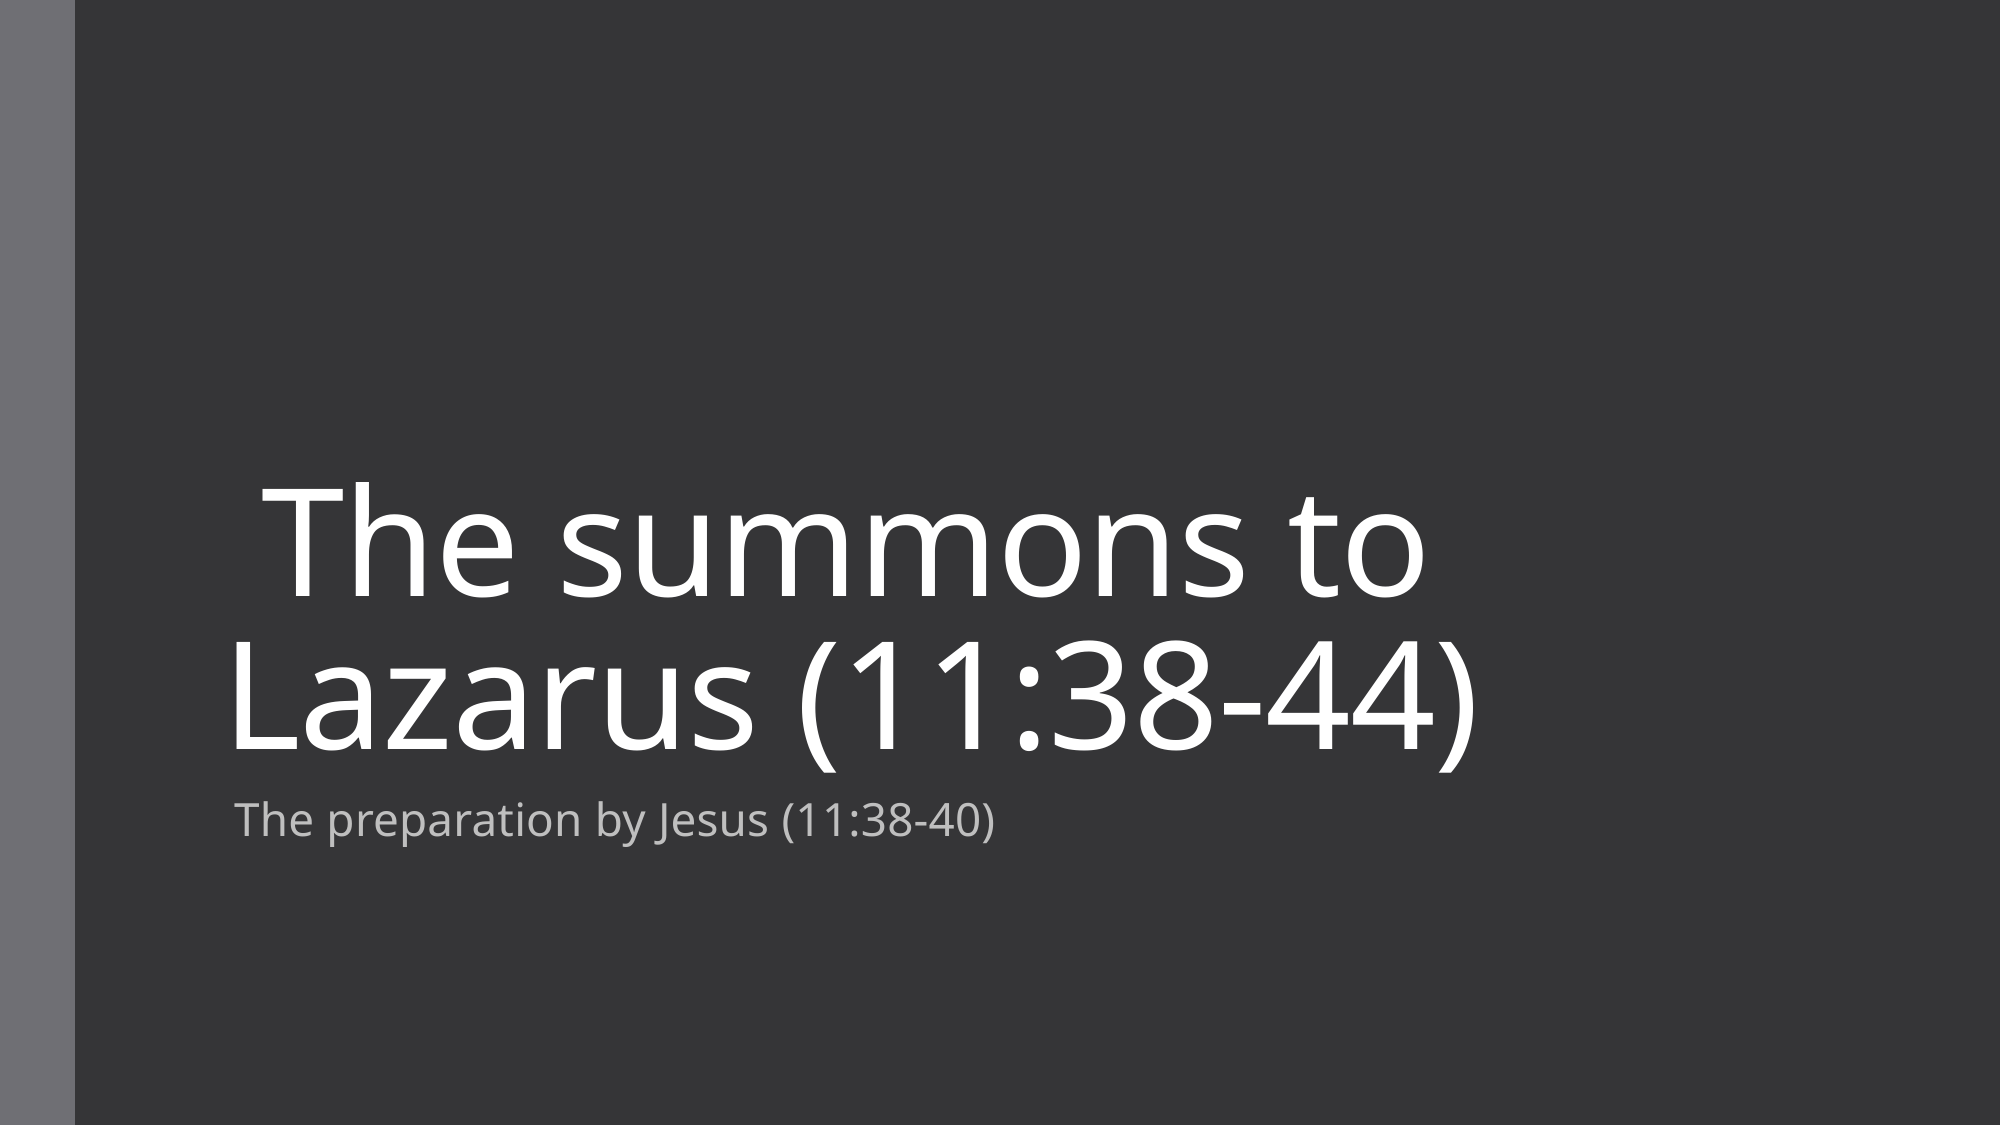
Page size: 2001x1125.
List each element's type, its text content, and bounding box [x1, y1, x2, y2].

subtitle The preparation by Jesus (11:38-40) [206, 787, 1752, 1066]
title The summons to Lazarus (11:38-44) [206, 124, 1752, 787]
